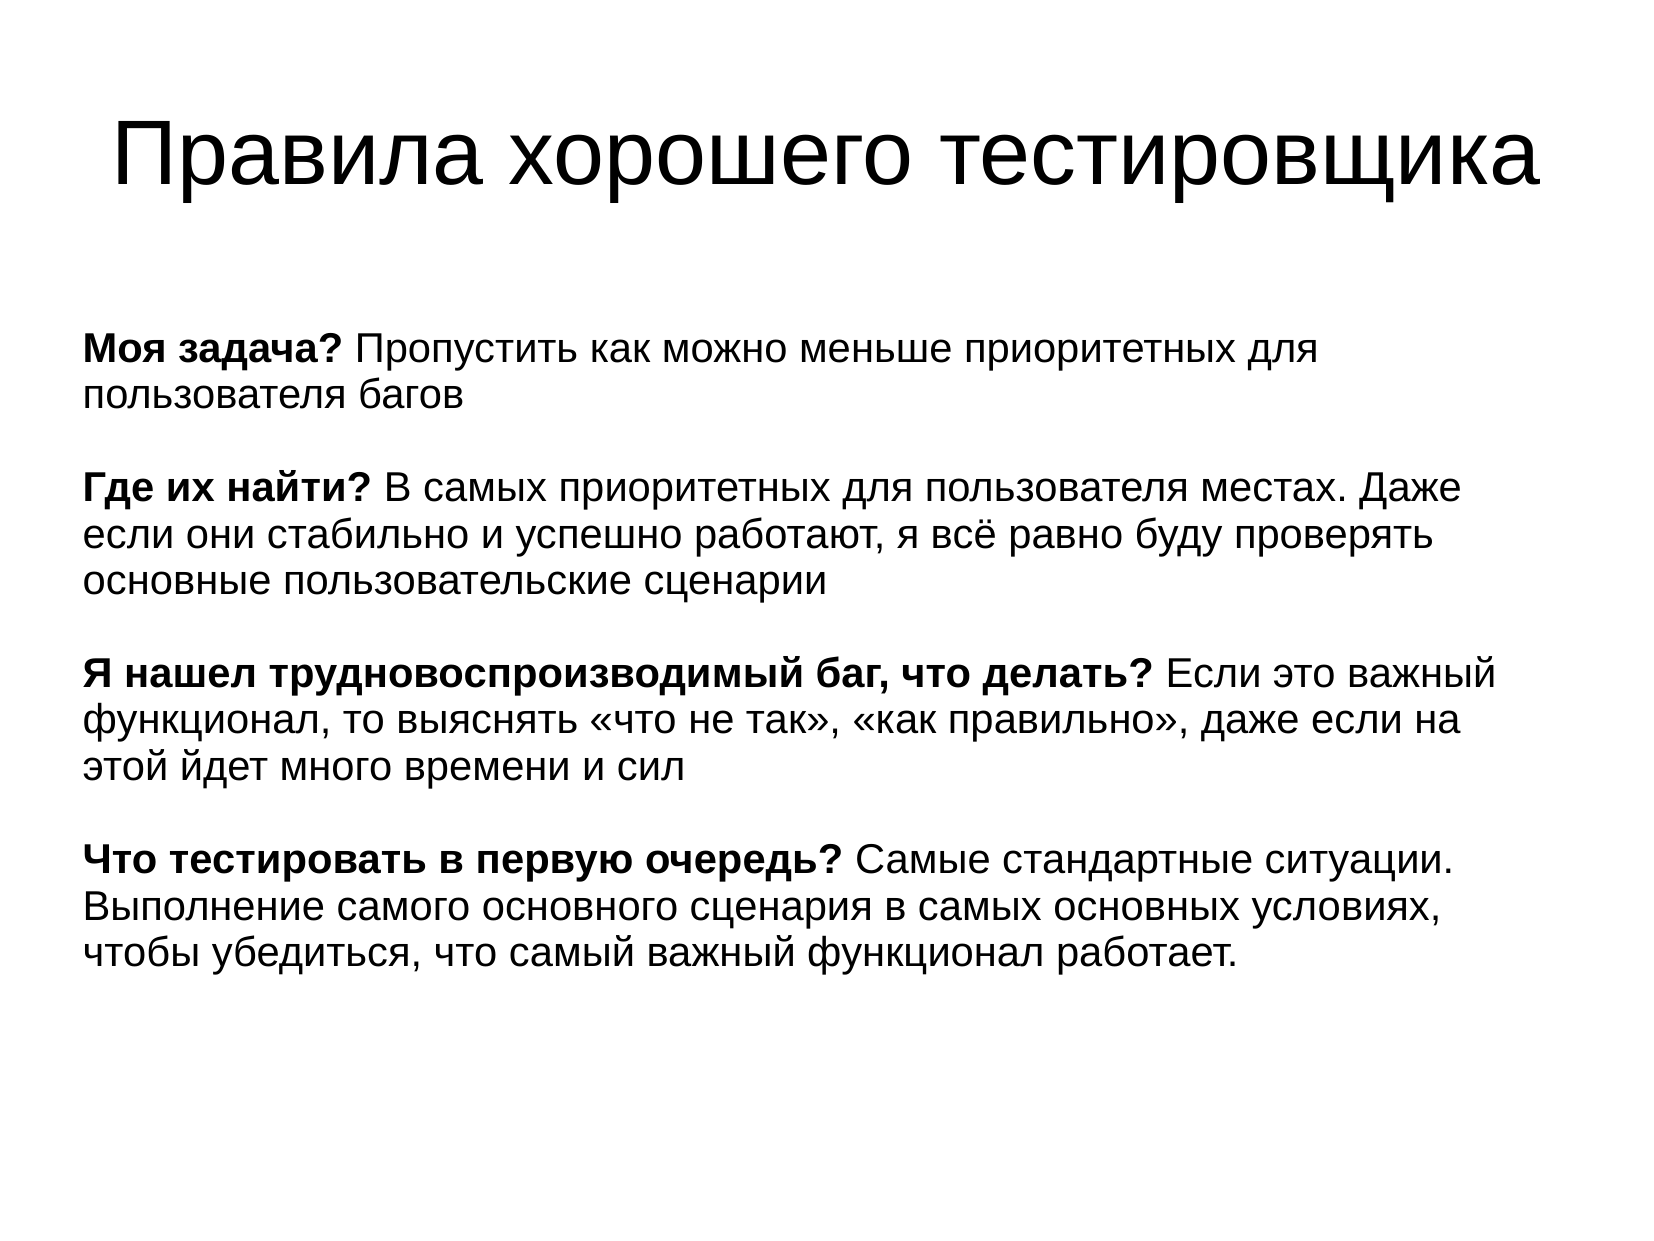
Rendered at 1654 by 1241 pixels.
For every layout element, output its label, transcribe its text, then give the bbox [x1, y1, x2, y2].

title Правила хорошего тестировщика [82, 49, 1571, 257]
subtitle Моя задача? Пропустить как можно меньше приоритетных для пользователя багов Где их найти? В самых приоритетных для пользователя местах. Даже если они стабильно и успешно работают, я всё равно буду проверять основные пользовательские сценарии Я нашел трудновоспроизводимый баг, что делать? Если это важный функционал, то выяснять «что не так», «как правильно», даже если на этой йдет много времени и сил Что тестировать в первую очередь? Самые стандартные ситуации. Выполнение самого основного сценария в самых основных условиях, чтобы убедиться, что самый важный функционал работает. [82, 290, 1538, 1010]
